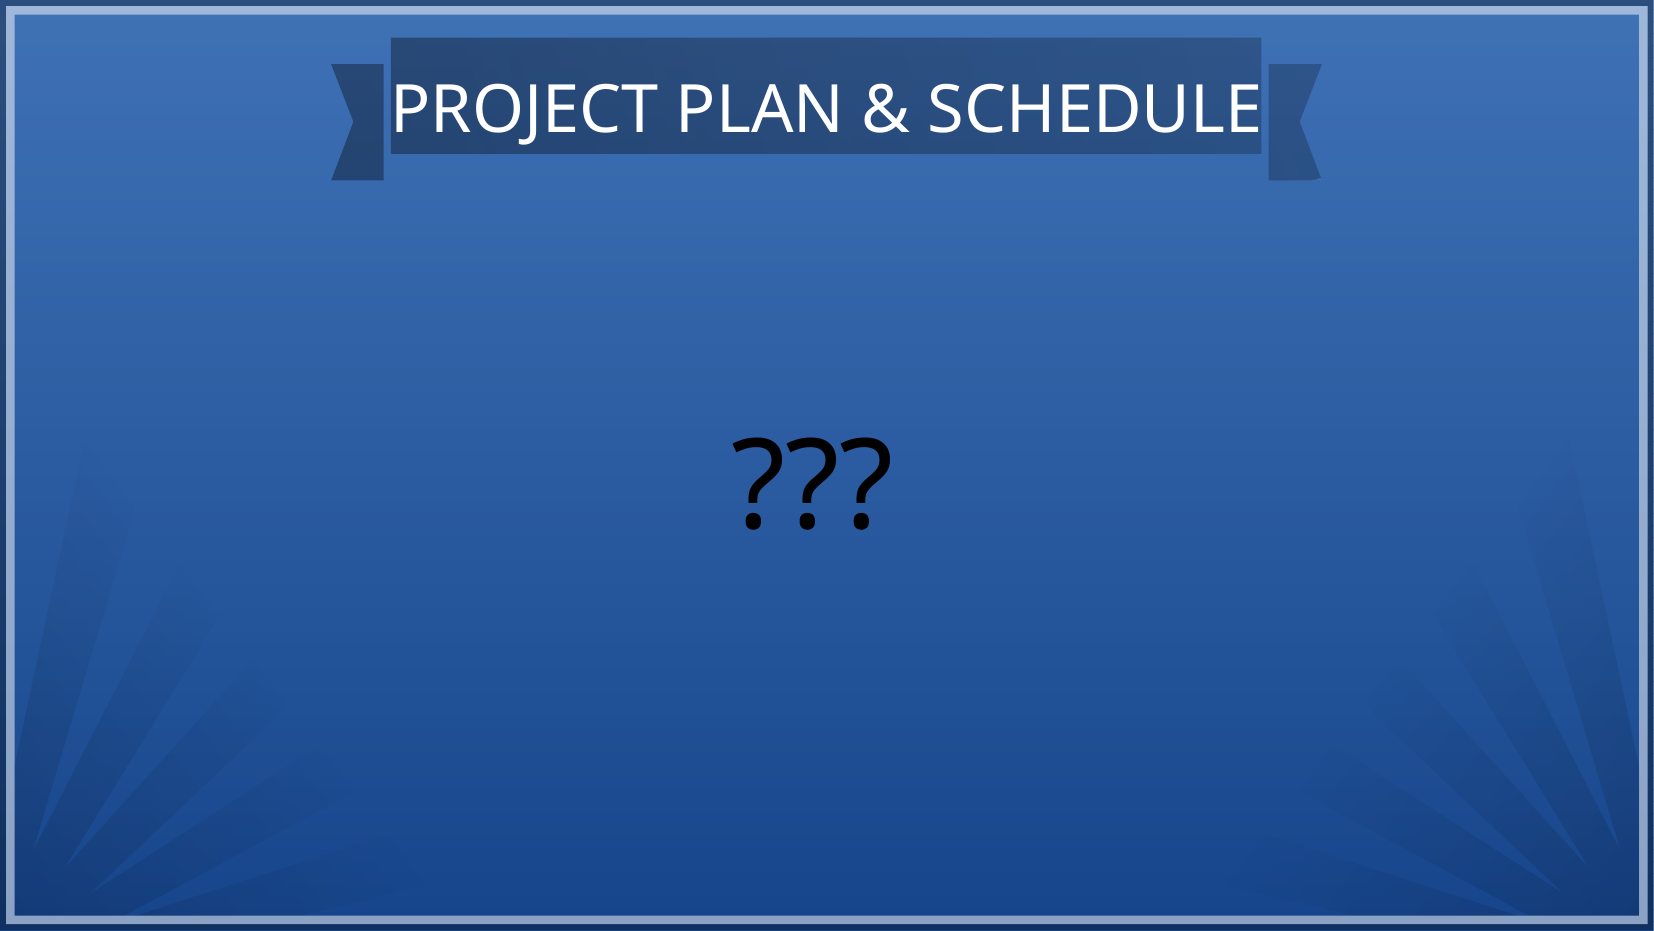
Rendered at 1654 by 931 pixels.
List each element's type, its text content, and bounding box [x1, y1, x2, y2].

title PROJECT PLAN & SCHEDULE [82, 0, 1571, 213]
text_box ??? [716, 387, 958, 562]
